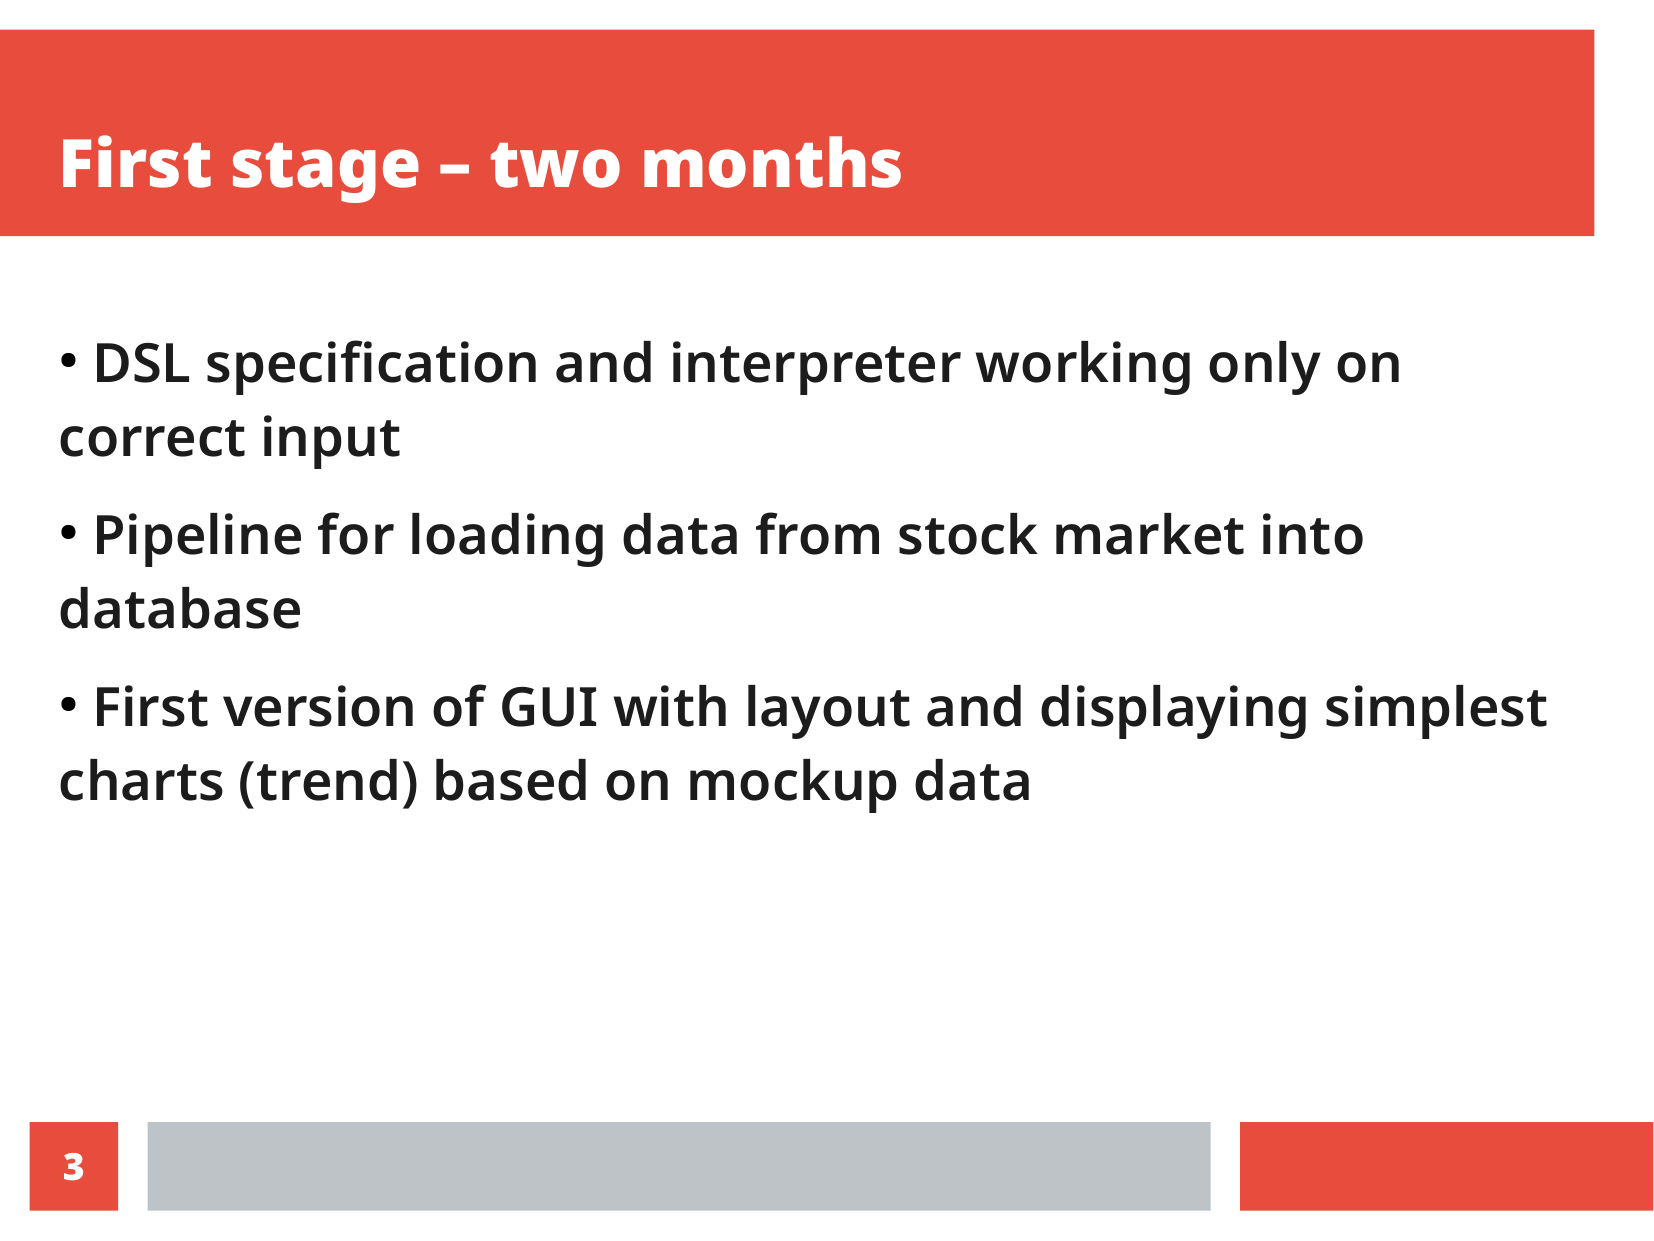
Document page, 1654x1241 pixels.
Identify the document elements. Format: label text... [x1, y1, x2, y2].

title First stage – two months [59, 59, 1595, 207]
list DSL specification and interpreter working only on correct input Pipeline for loading data from stock market into database First version of GUI with layout and displaying simplest charts (trend) based on mockup data [59, 324, 1565, 1093]
